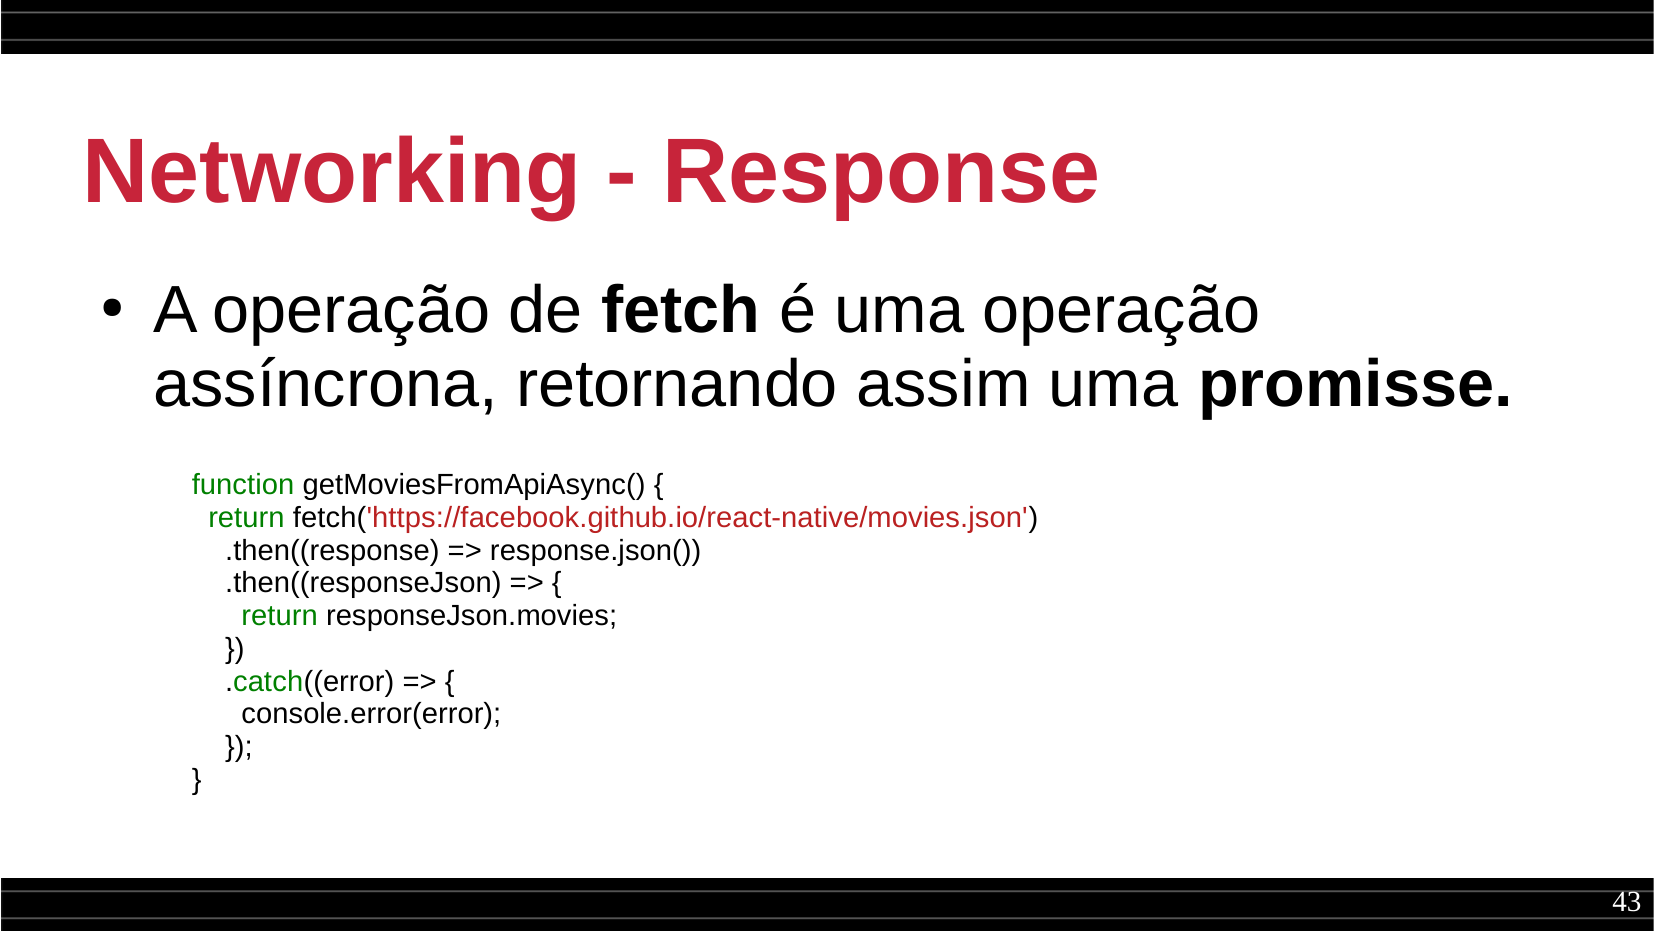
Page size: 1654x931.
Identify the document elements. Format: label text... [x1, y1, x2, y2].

title Networking - Response [82, 92, 1571, 249]
picture [1, 878, 1654, 931]
list A operação de fetch é uma operação assíncrona, retornando assim uma promisse. [82, 271, 1571, 758]
picture [1, 0, 1654, 54]
text_box function getMoviesFromApiAsync() { return fetch('https://facebook.github.io/react-native/movies.json') .then((response) => response.json()) .then((responseJson) => { return responseJson.movies; }) .catch((error) => { console.error(error); }); } [177, 460, 1111, 804]
